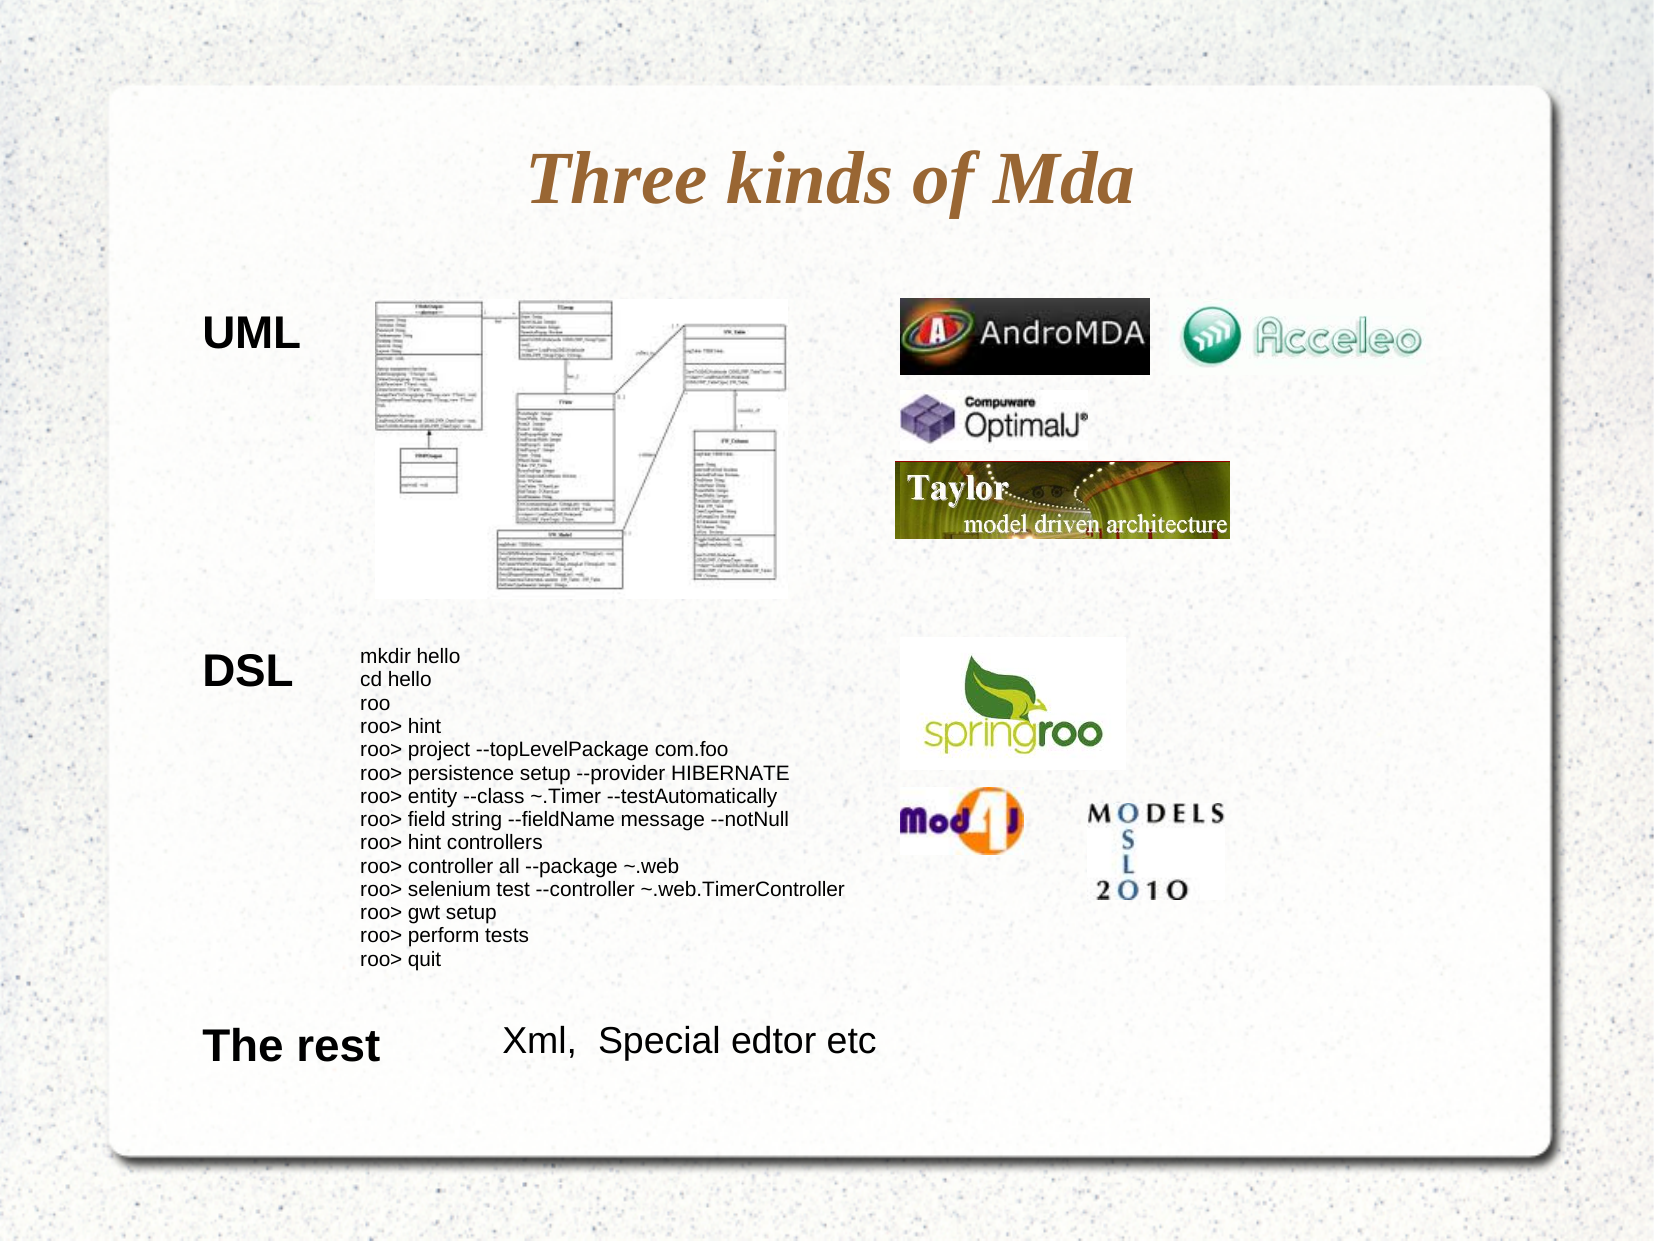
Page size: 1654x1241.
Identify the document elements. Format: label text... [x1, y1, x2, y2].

text_box UML [187, 300, 317, 367]
text_box mkdir hello cd hello roo roo> hint roo> project --topLevelPackage com.foo roo> persistence setup --provider HIBERNATE roo> entity --class ~.Timer --testAutomatically roo> field string --fieldName message --notNull roo> hint controllers roo> controller all --package ~.web roo> selenium test --controller ~.web.TimerController roo> gwt setup roo> perform tests roo> quit [345, 637, 863, 1021]
picture [0, 0, 1654, 1241]
text_box Xml, Special edtor etc [487, 1012, 976, 1070]
text_box The rest [187, 1012, 413, 1088]
text_box [337, 712, 488, 783]
title Three kinds of Mda [121, 93, 1539, 263]
text_box DSL [187, 637, 309, 713]
